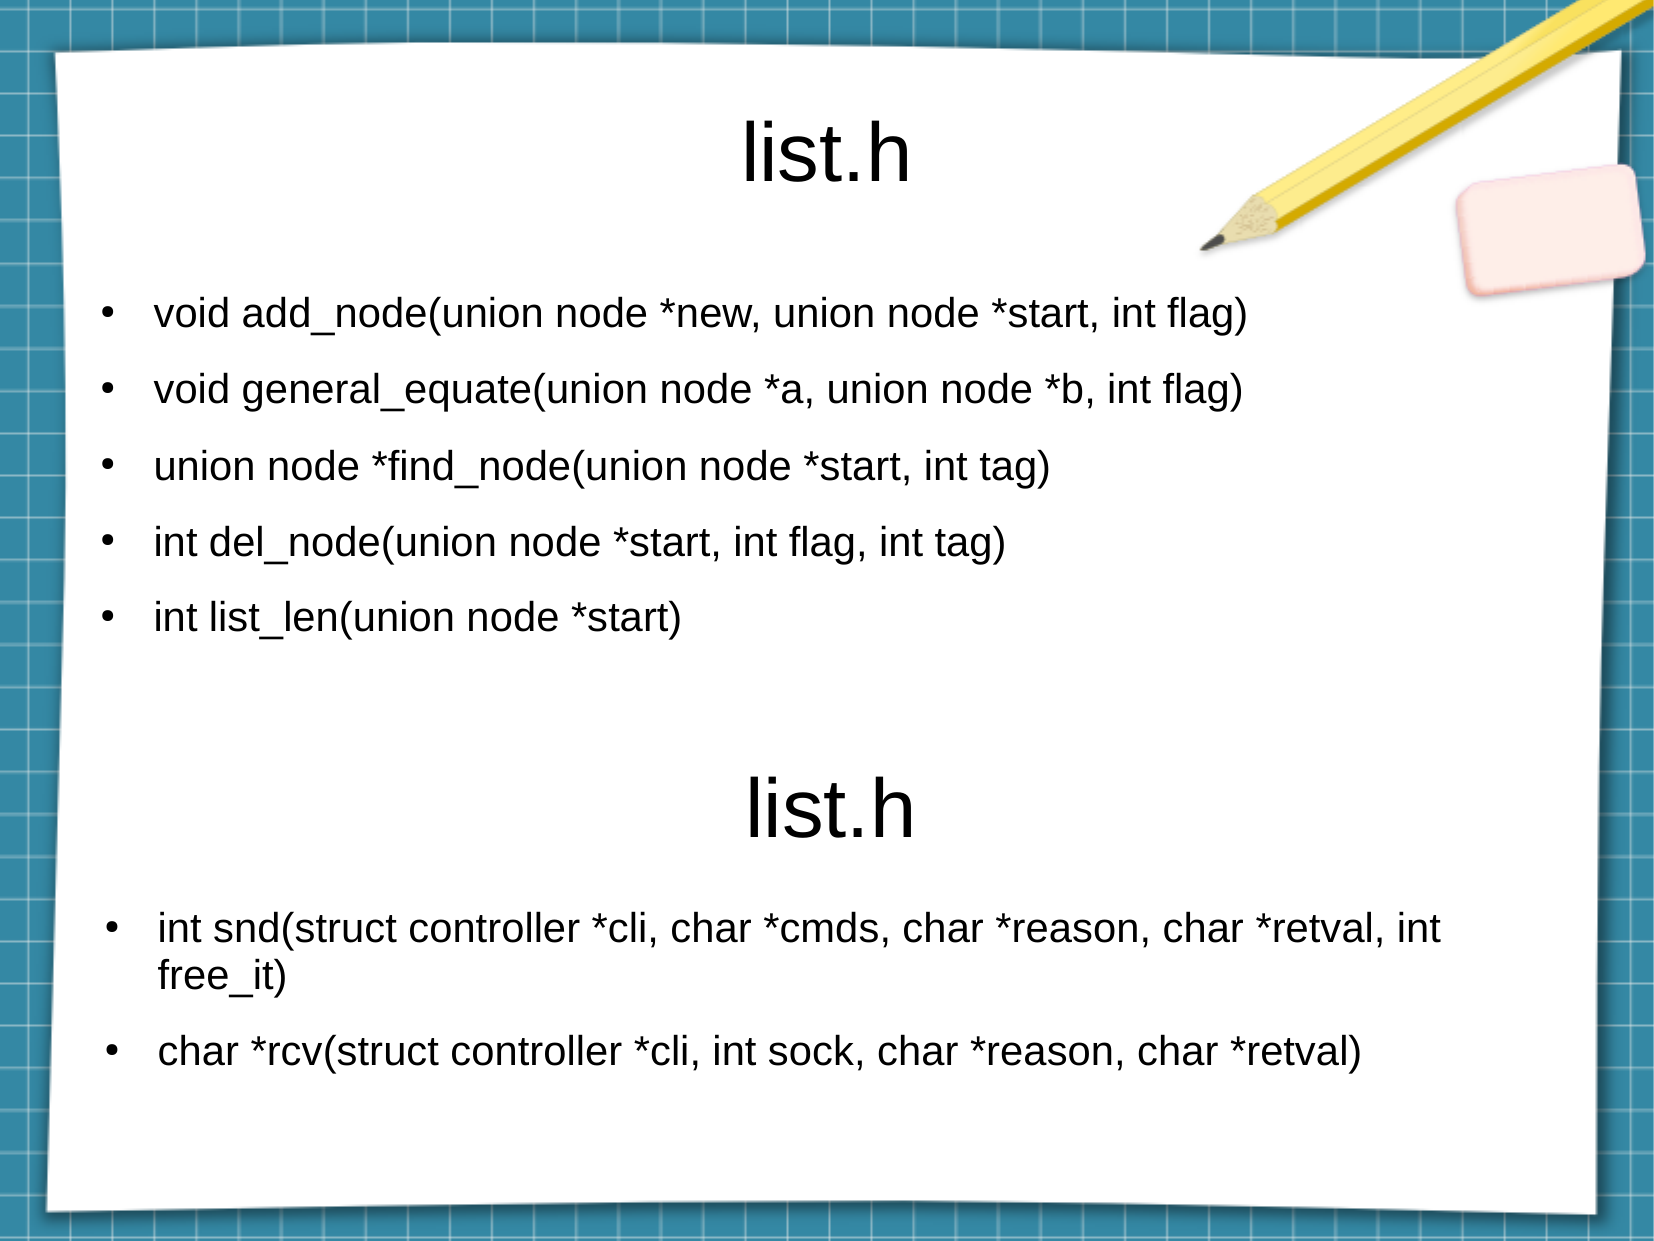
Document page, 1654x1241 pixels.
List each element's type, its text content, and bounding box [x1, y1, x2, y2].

title list.h [82, 49, 1571, 257]
list int snd(struct controller *cli, char *cmds, char *reason, char *retval, int free_it) char *rcv(struct controller *cli, int sock, char *reason, char *retval) [86, 905, 1576, 1171]
title list.h [86, 705, 1576, 905]
list void add_node(union node *new, union node *start, int flag) void general_equate(union node *a, union node *b, int flag) union node *find_node(union node *start, int tag) int del_node(union node *start, int flag, int tag) int list_len(union node *start) [82, 290, 1571, 691]
picture [0, 0, 1654, 1241]
